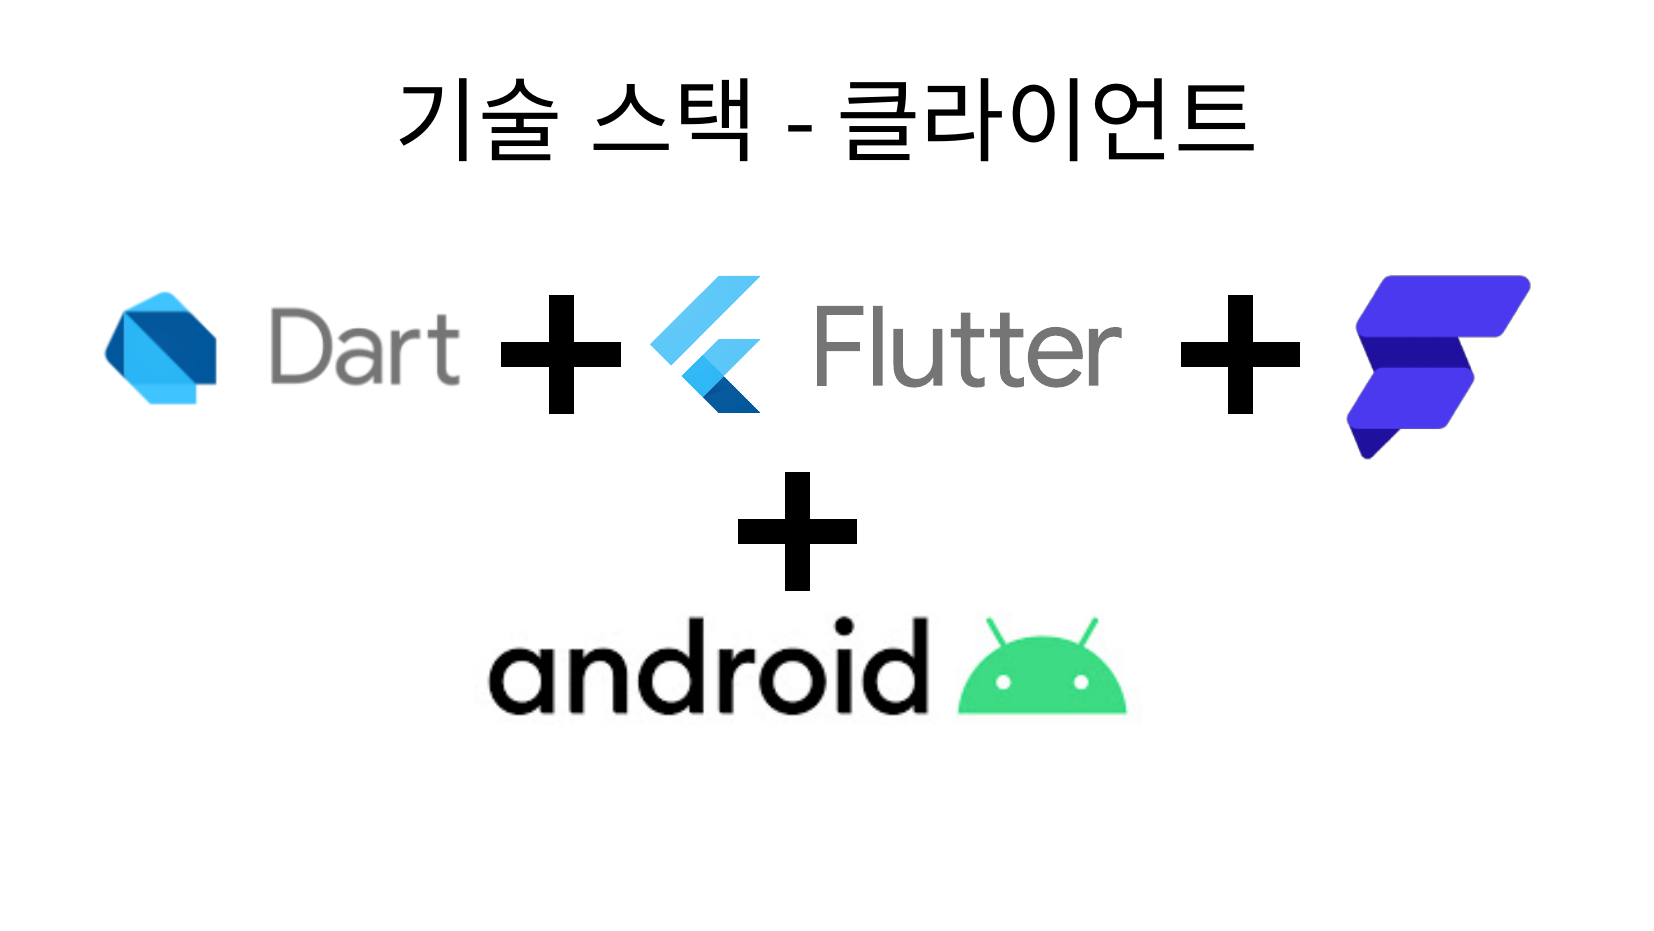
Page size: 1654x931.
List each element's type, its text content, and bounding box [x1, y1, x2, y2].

picture [472, 603, 1152, 739]
text_box [501, 295, 621, 414]
picture [1311, 236, 1565, 490]
text_box [738, 472, 857, 591]
title 기술 스택 - 클라이언트 [82, 37, 1571, 193]
text_box [1181, 295, 1300, 414]
picture [649, 275, 1123, 414]
picture [88, 275, 483, 414]
